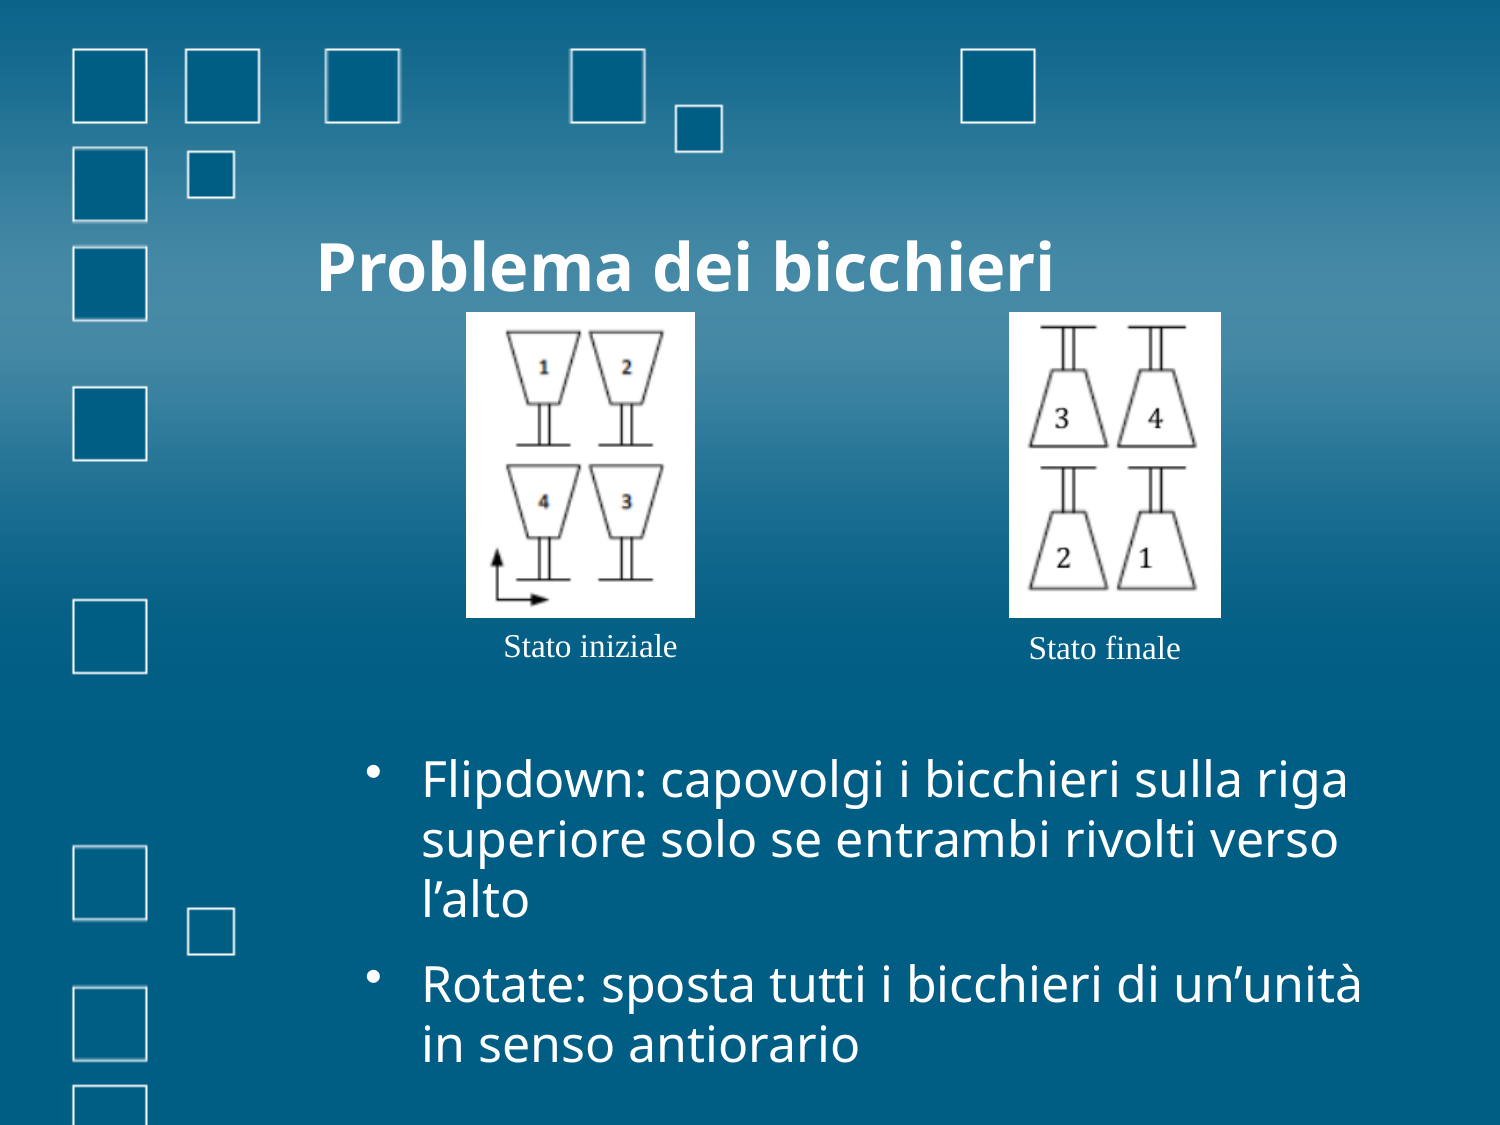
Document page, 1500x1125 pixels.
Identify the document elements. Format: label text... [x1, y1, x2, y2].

picture [72, 985, 147, 1062]
picture [187, 908, 235, 956]
picture [72, 1085, 147, 1125]
picture [72, 845, 147, 922]
title Problema dei bicchieri [300, 174, 1463, 313]
list Flipdown: capovolgi i bicchieri sulla riga superiore solo se entrambi rivolti verso l’alto Rotate: sposta tutti i bicchieri di un’unità in senso antiorario [350, 739, 1388, 988]
picture [72, 599, 147, 674]
text_box Stato finale [1013, 618, 1196, 674]
text_box Stato iniziale [488, 617, 693, 673]
picture [0, 11, 1500, 617]
